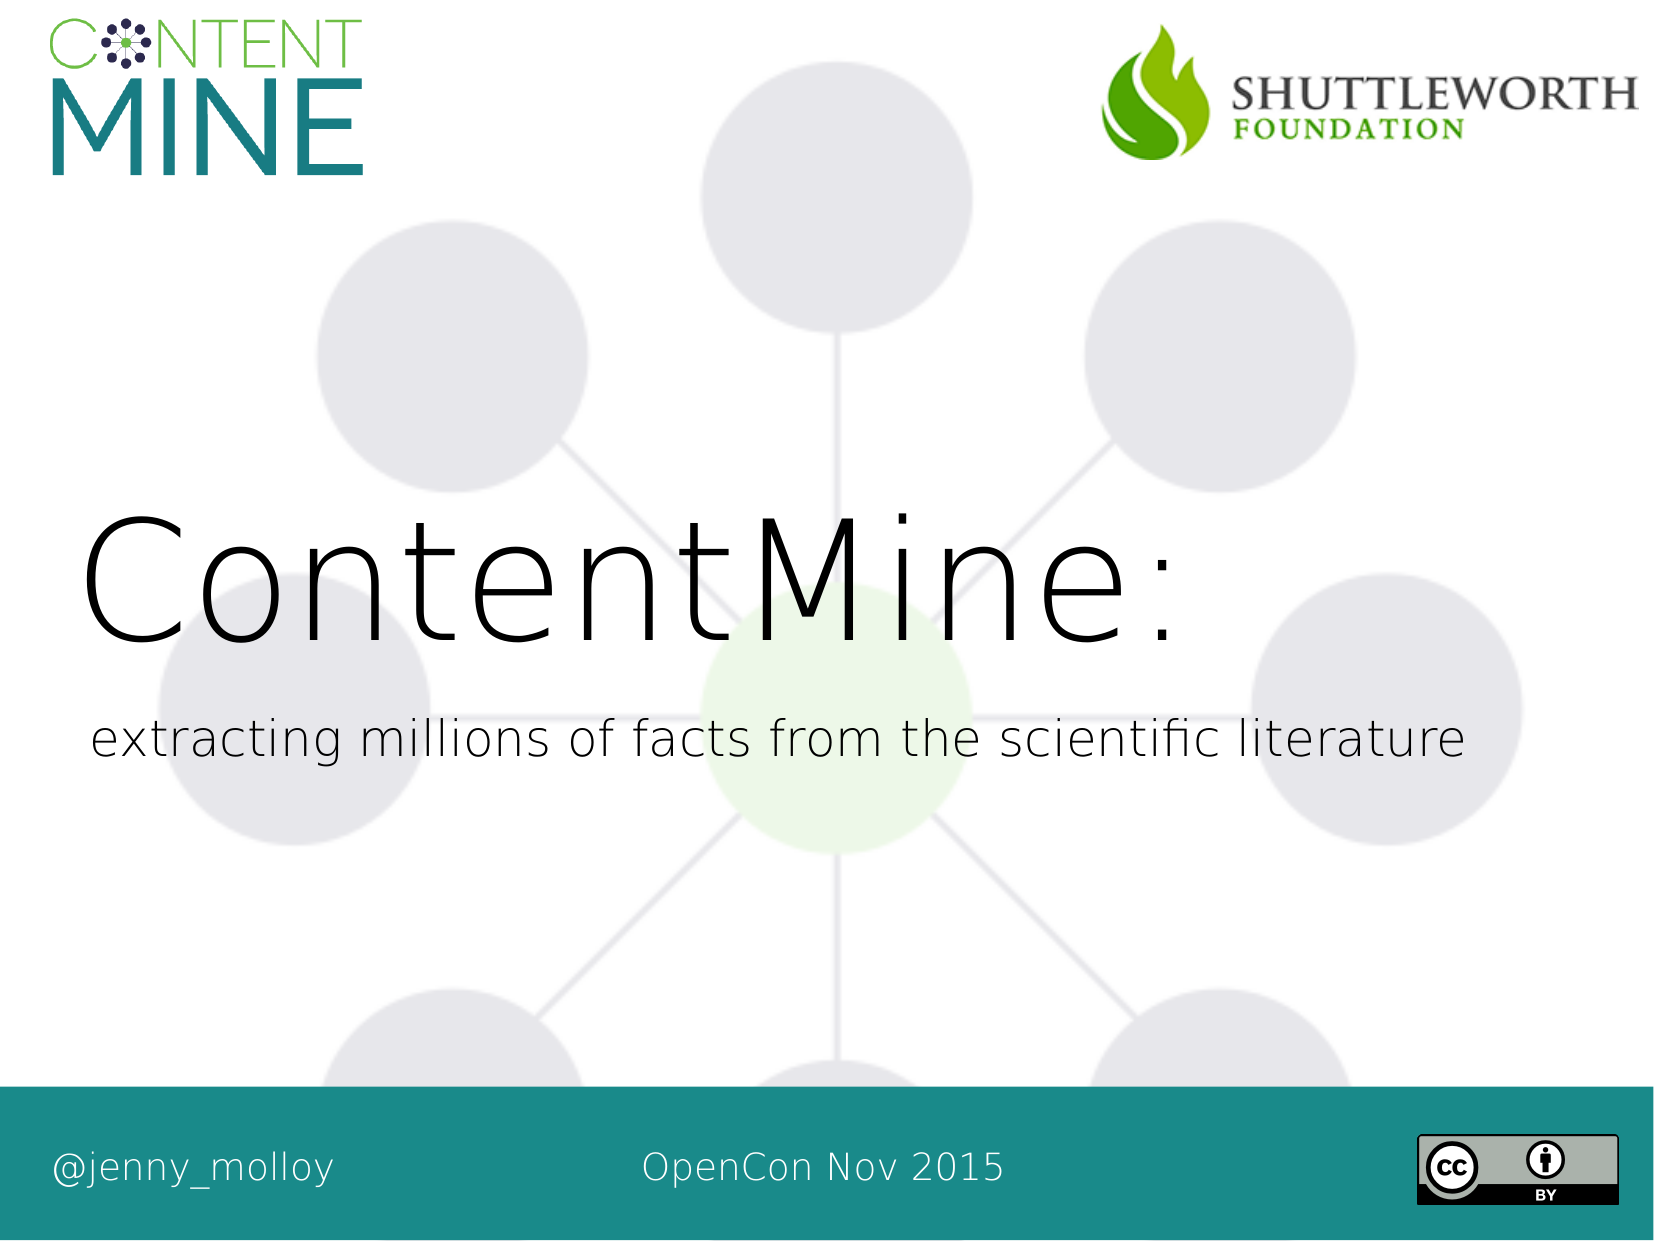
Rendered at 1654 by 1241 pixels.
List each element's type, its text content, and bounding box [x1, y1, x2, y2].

picture [1417, 1134, 1619, 1205]
picture [47, 0, 1654, 1086]
text_box [0, 1086, 1654, 1241]
text_box @jenny_molloy OpenCon Nov 2015 [35, 1138, 1654, 1241]
text_box ContentMine: extracting millions of facts from the scientific literature [59, 478, 1501, 982]
